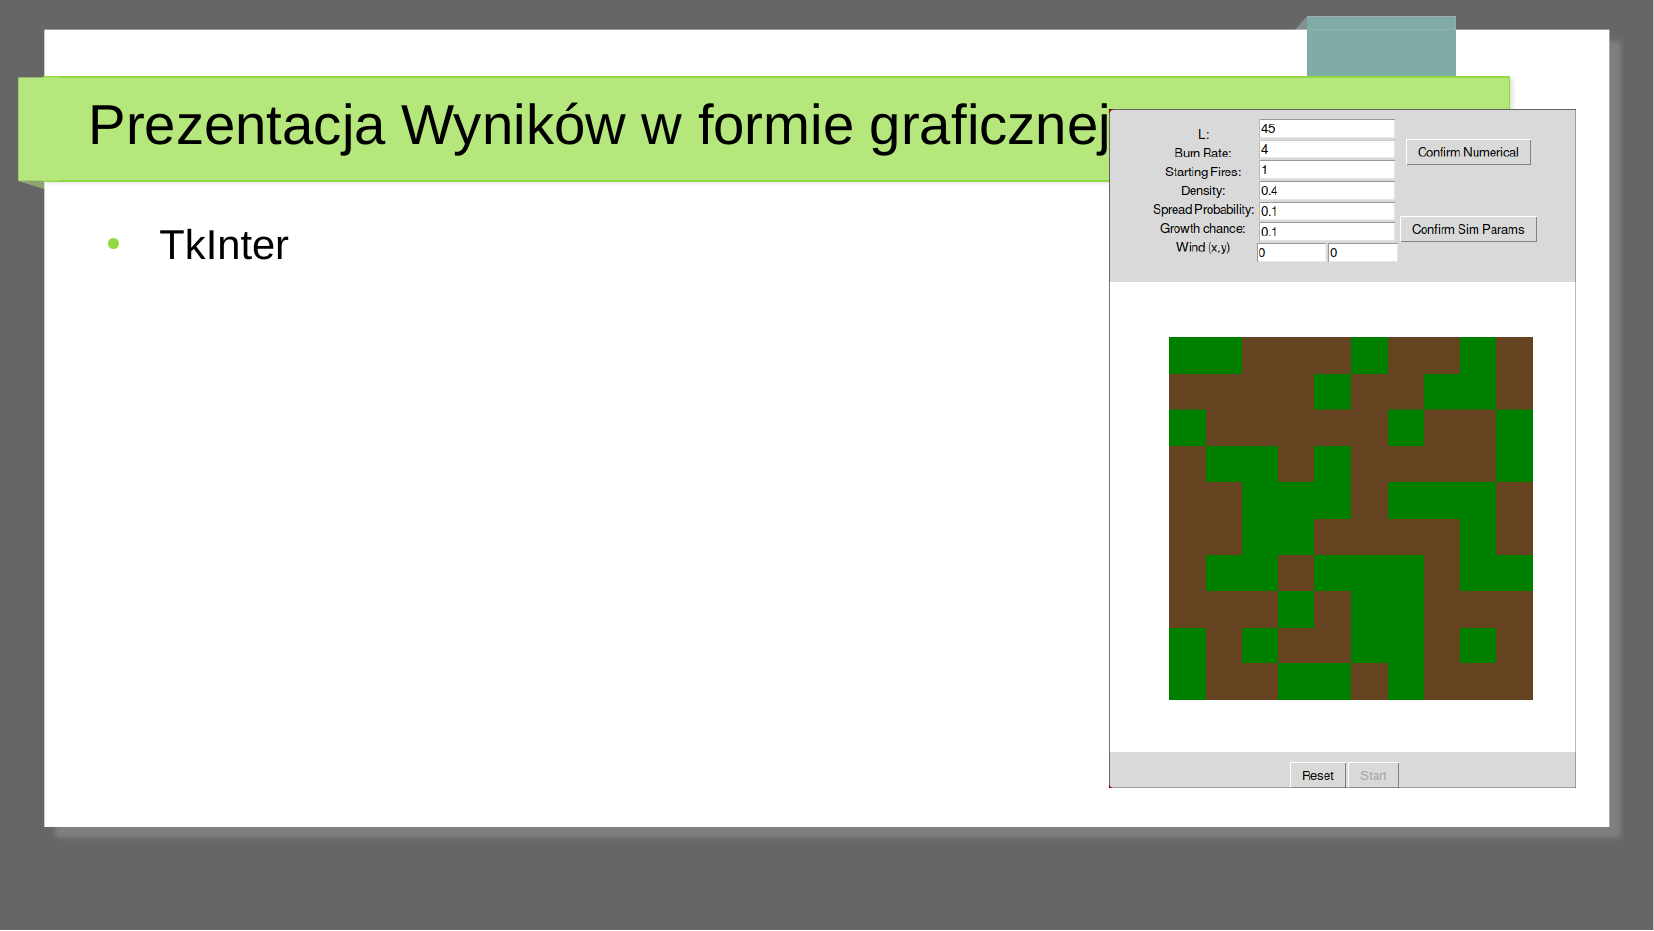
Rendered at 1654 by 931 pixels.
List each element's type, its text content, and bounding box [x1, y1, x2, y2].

title Prezentacja Wyników w formie graficznej [88, 73, 1506, 178]
picture [1109, 109, 1576, 788]
list TkInter [88, 221, 1565, 813]
